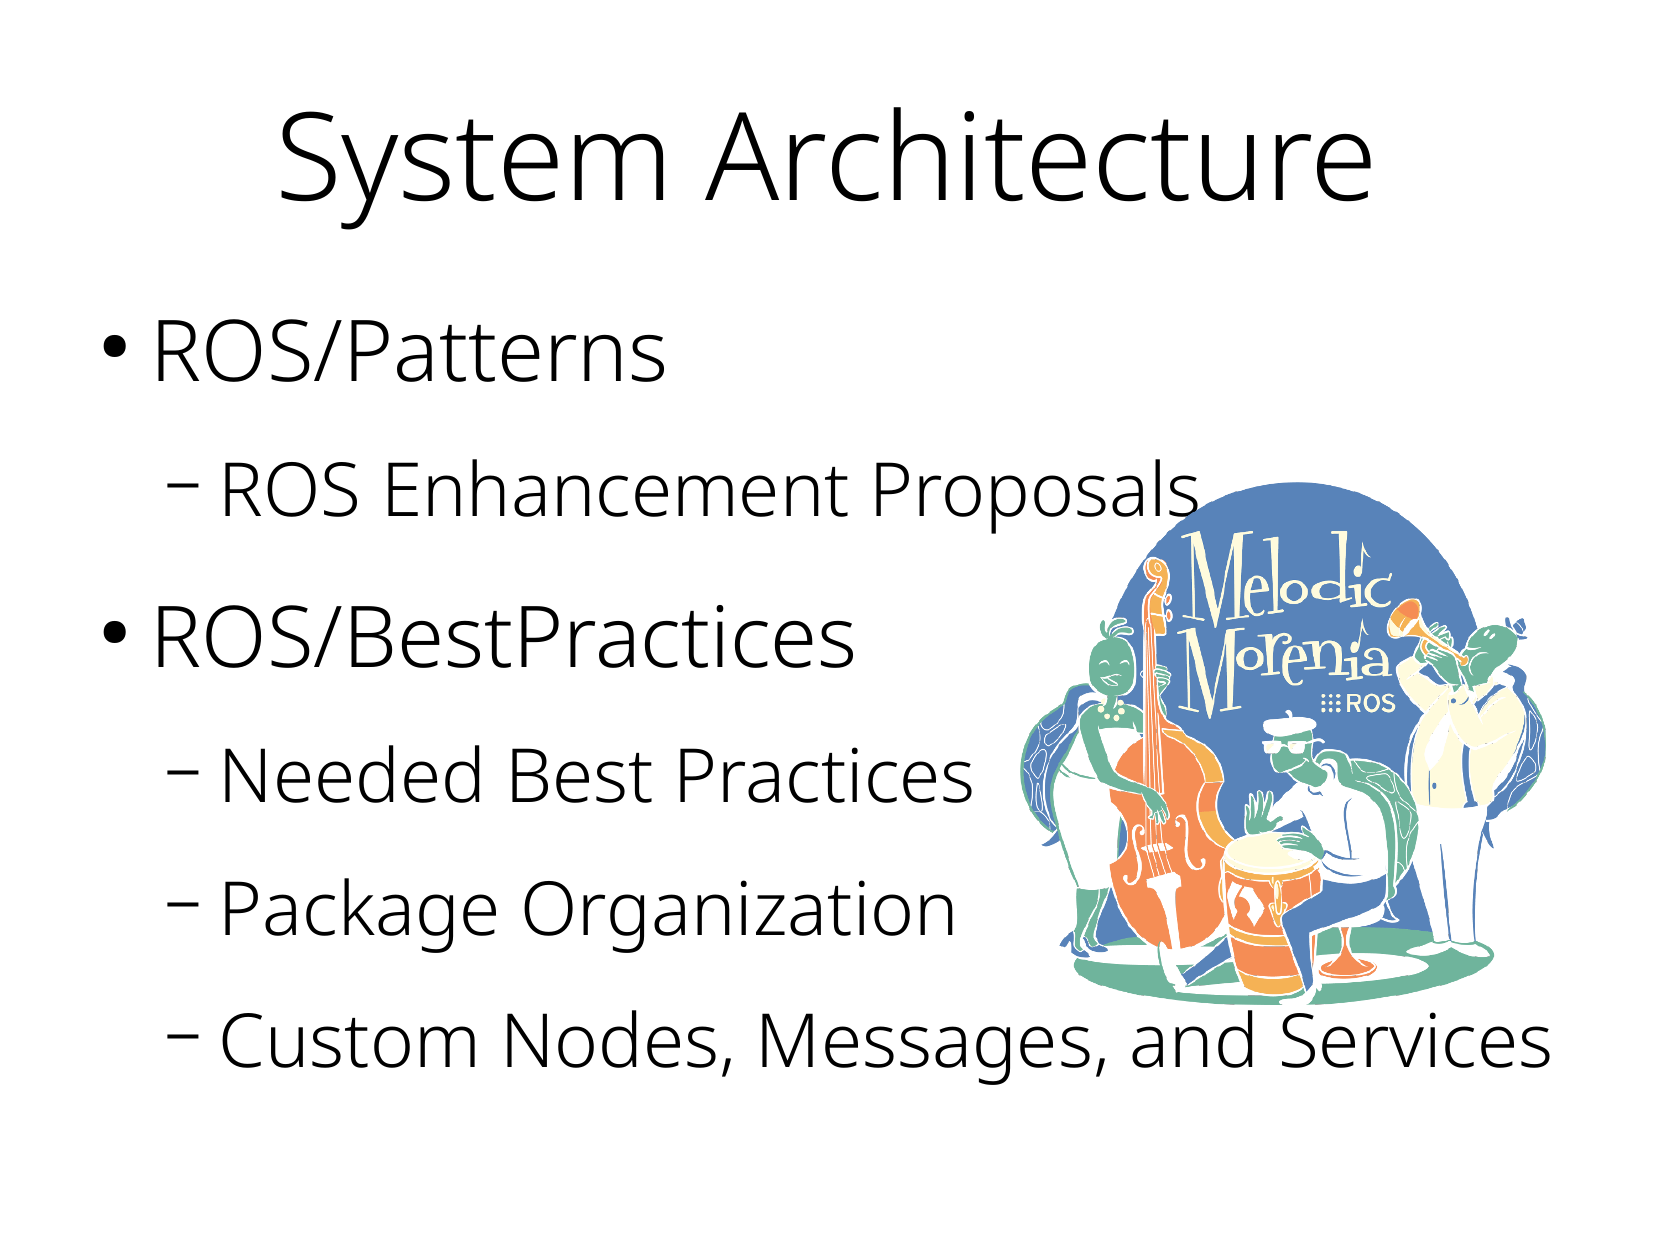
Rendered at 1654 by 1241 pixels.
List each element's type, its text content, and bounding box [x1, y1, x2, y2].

list ROS/Patterns ROS Enhancement Proposals ROS/BestPractices Needed Best Practices Package Organization Custom Nodes, Messages, and Services [82, 290, 1571, 1171]
picture [1020, 482, 1546, 1006]
title System Architecture [82, 49, 1571, 257]
